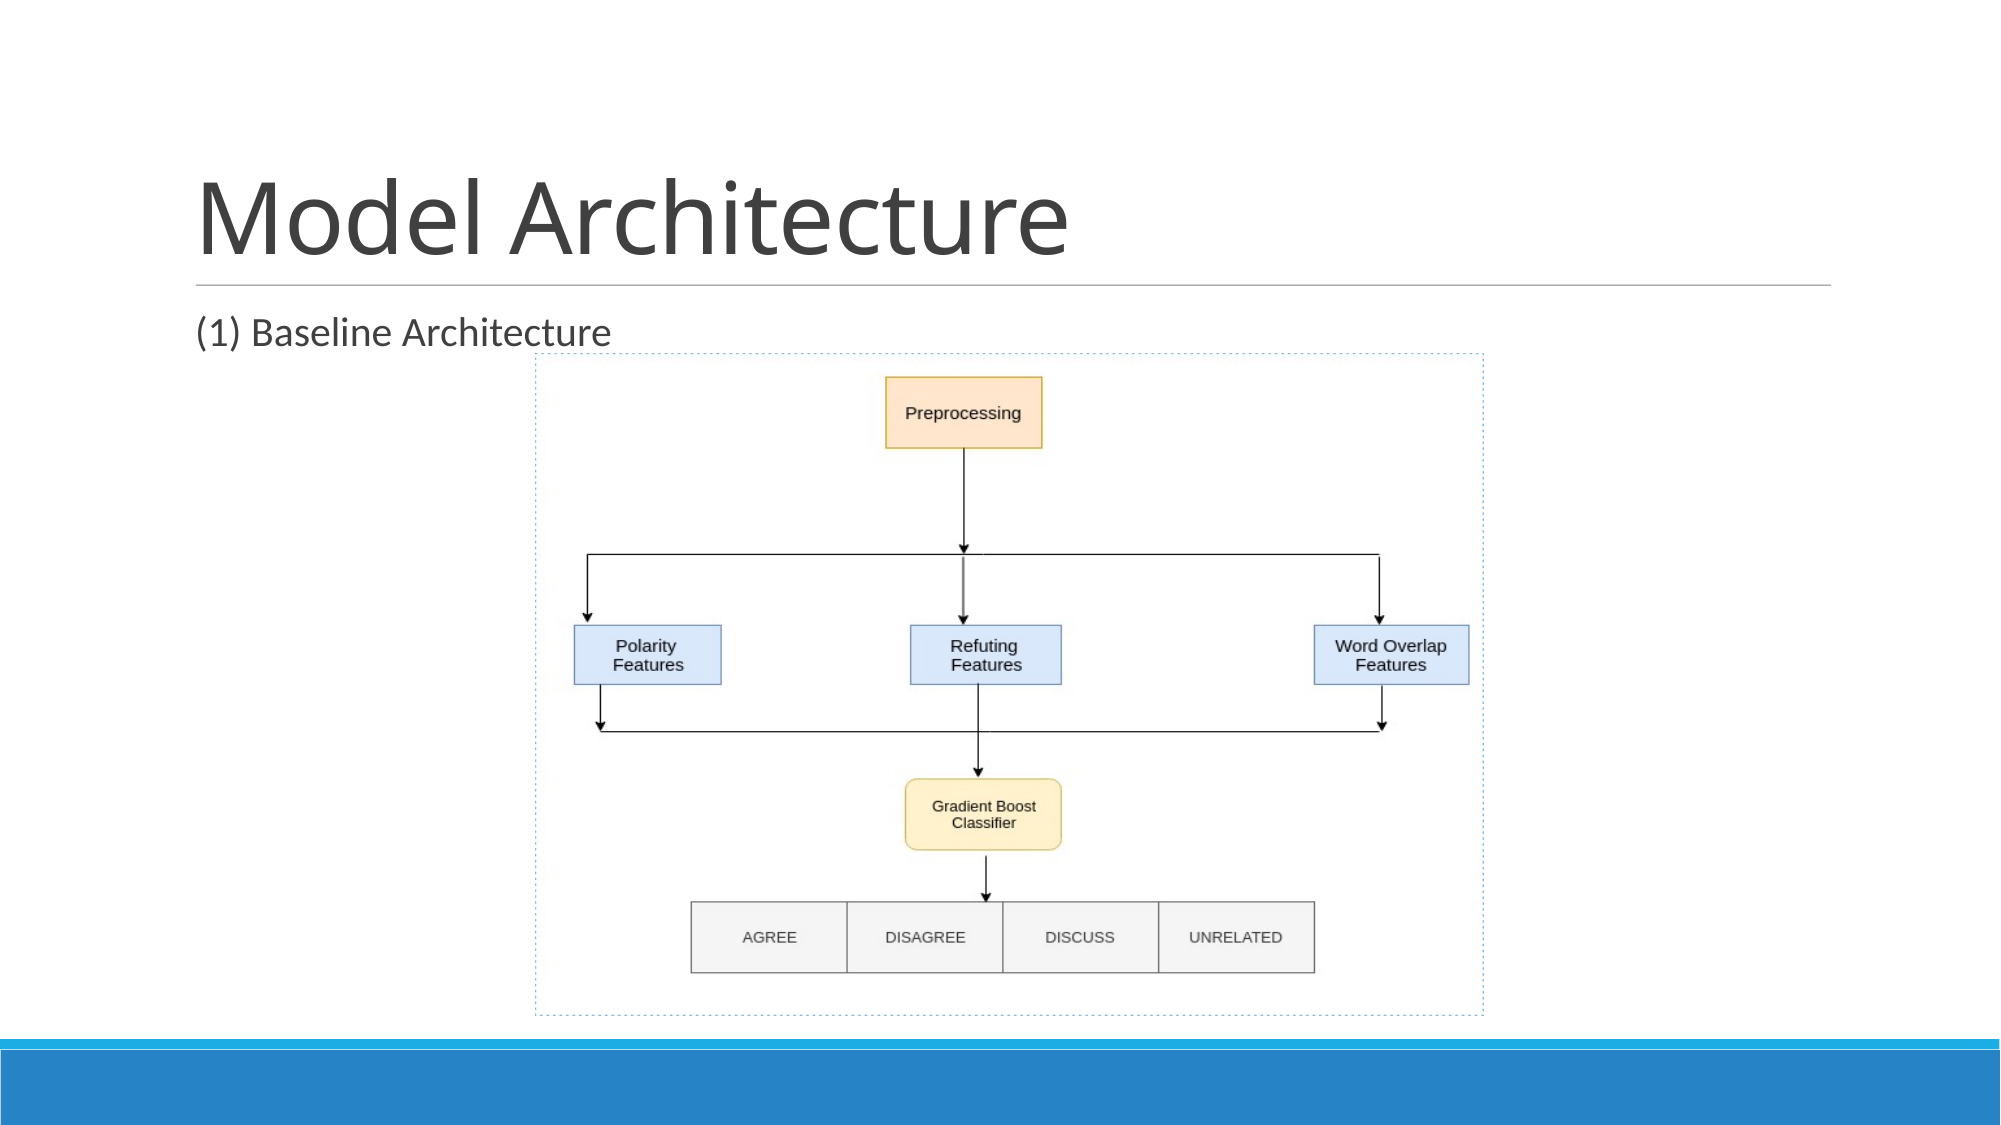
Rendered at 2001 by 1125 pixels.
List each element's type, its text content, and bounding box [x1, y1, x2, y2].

text_box (1) Baseline Architecture [180, 302, 1830, 963]
picture [535, 353, 1484, 1016]
text_box Model Architecture [180, 140, 1830, 283]
